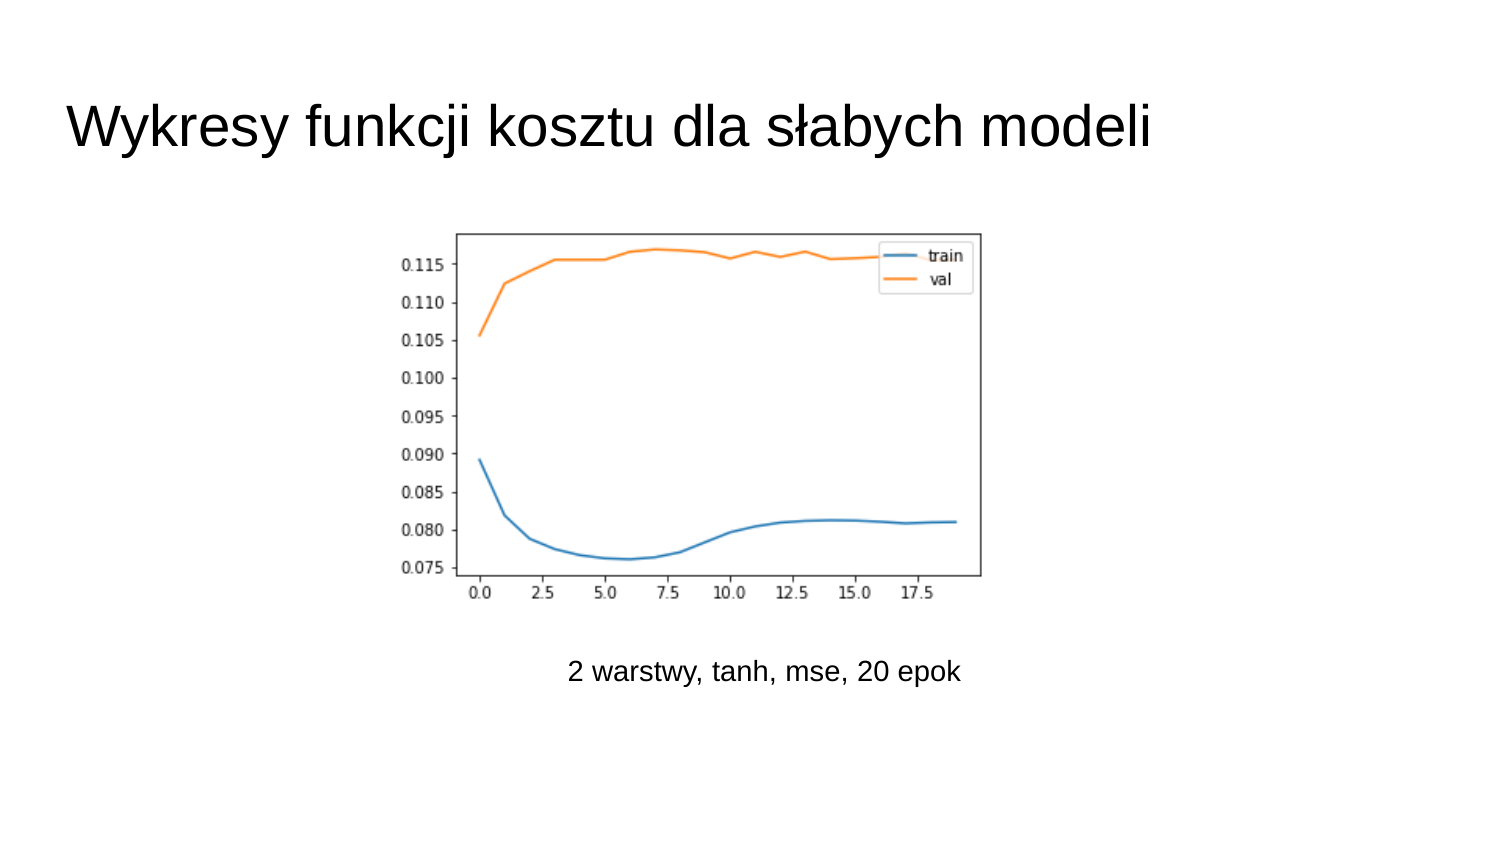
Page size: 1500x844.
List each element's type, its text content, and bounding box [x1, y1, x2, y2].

title Wykresy funkcji kosztu dla słabych modeli [51, 72, 1449, 167]
text_box 2 warstwy, tanh, mse, 20 epok [552, 636, 1044, 682]
picture [389, 218, 996, 613]
